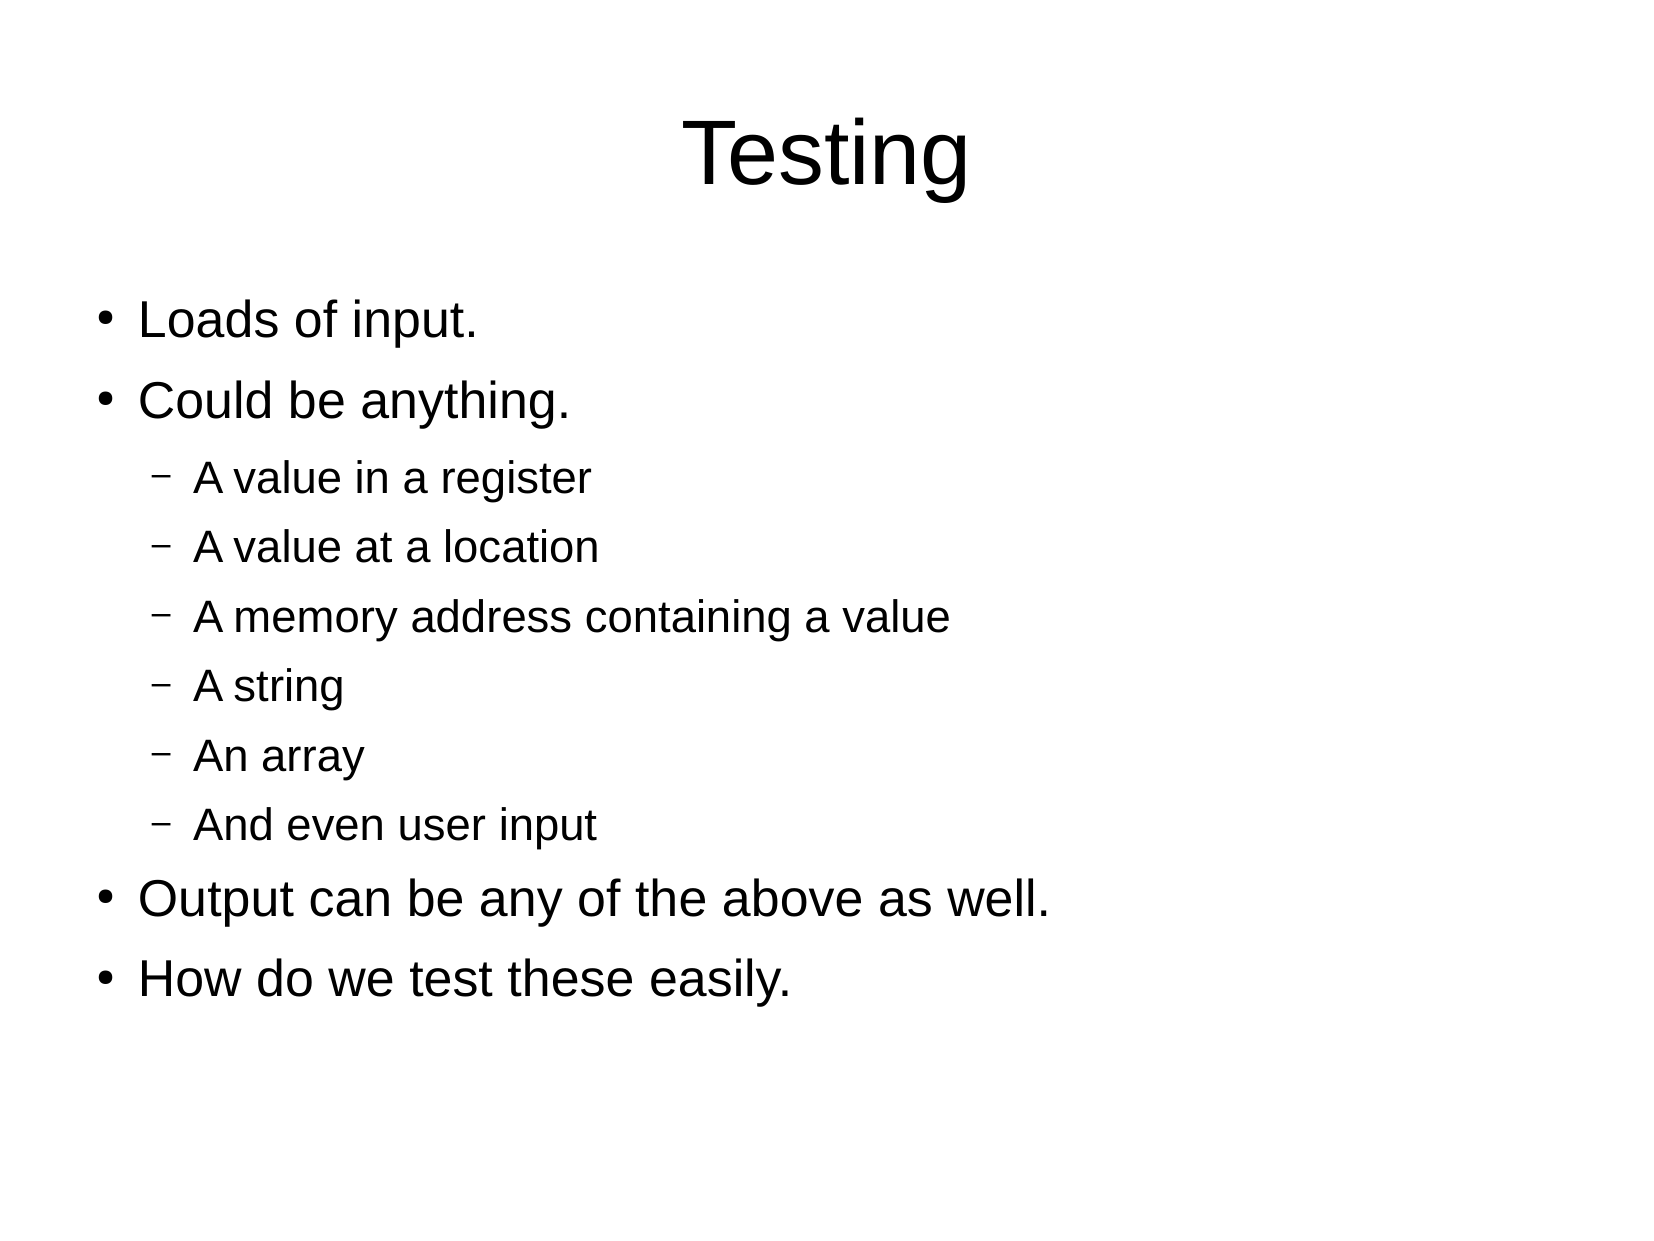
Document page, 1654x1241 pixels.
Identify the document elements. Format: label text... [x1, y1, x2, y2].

title Testing [82, 49, 1571, 257]
list Loads of input. Could be anything. A value in a register A value at a location A memory address containing a value A string An array And even user input Output can be any of the above as well. How do we test these easily. [82, 290, 1571, 1010]
